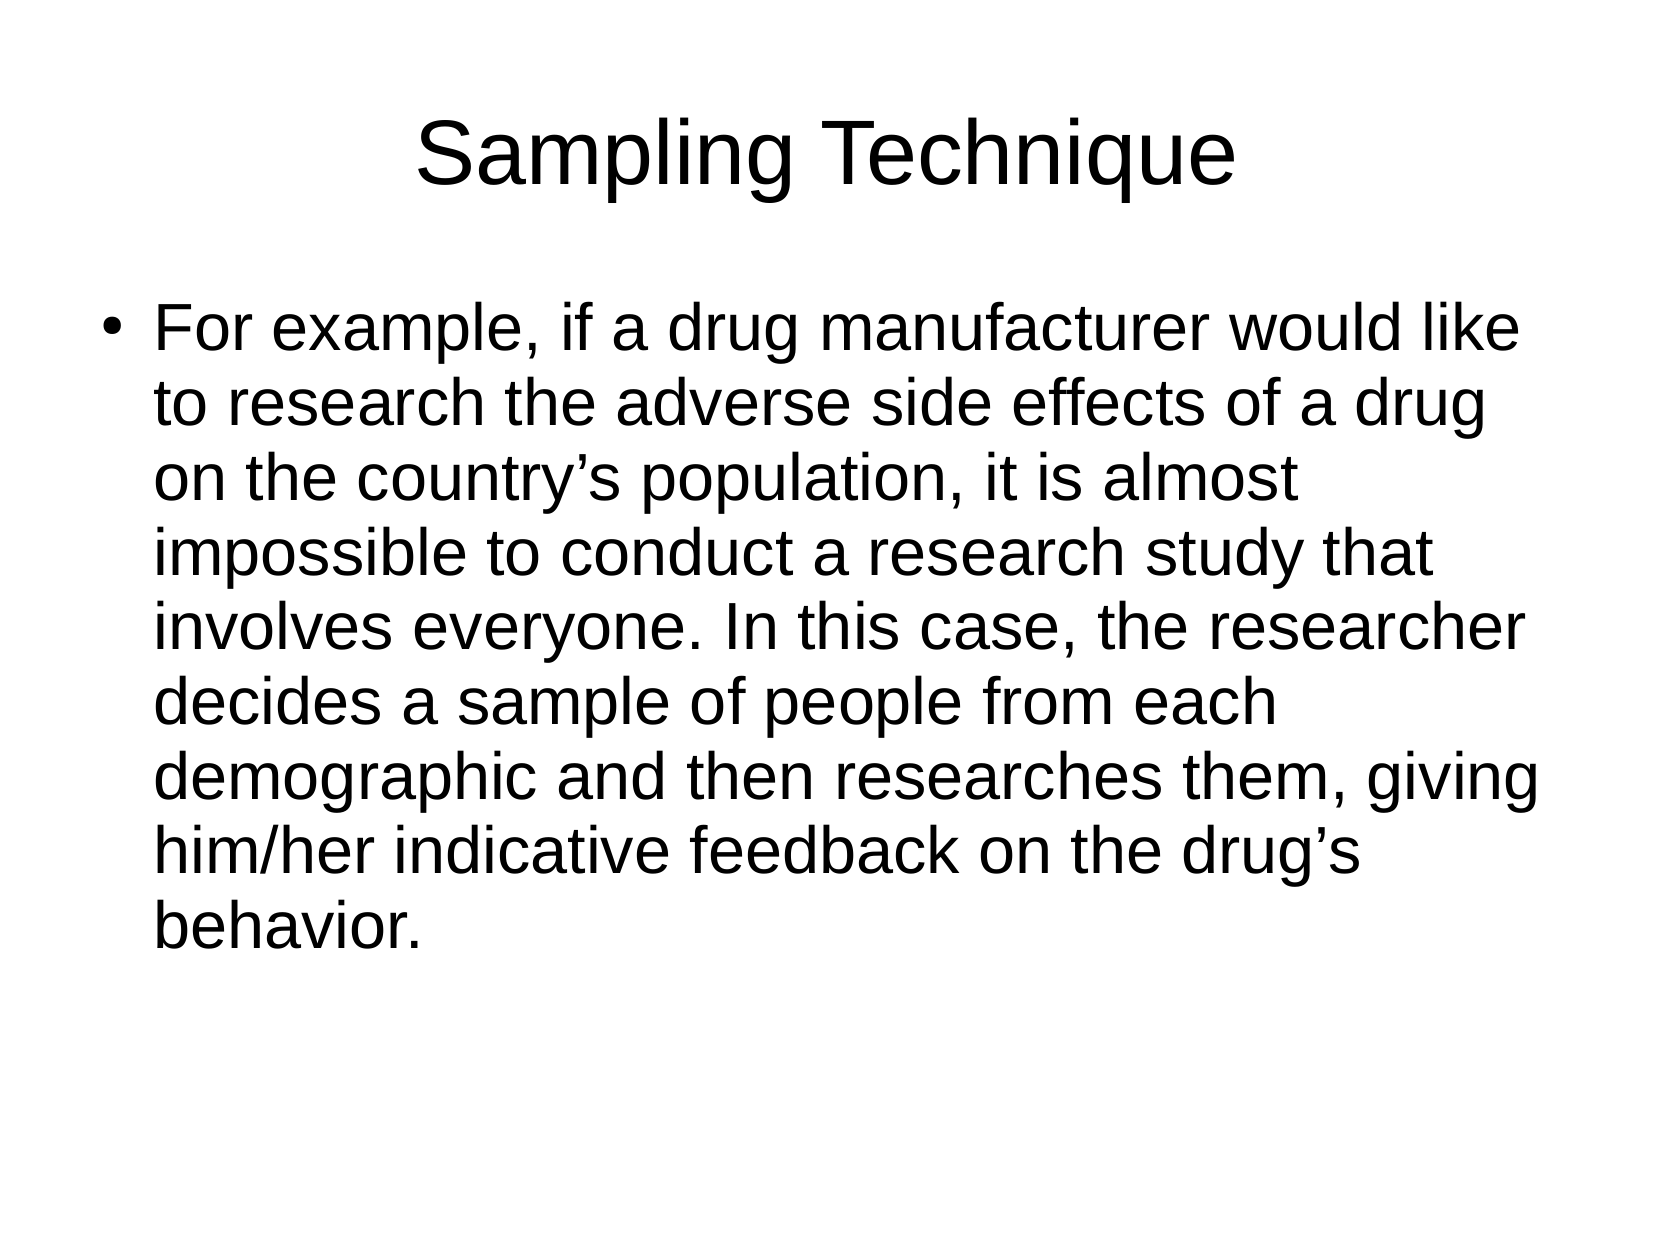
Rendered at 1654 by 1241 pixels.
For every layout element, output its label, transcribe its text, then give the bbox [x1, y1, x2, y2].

title Sampling Technique [82, 49, 1571, 257]
list For example, if a drug manufacturer would like to research the adverse side effects of a drug on the country’s population, it is almost impossible to conduct a research study that involves everyone. In this case, the researcher decides a sample of people from each demographic and then researches them, giving him/her indicative feedback on the drug’s behavior. [82, 290, 1571, 1010]
